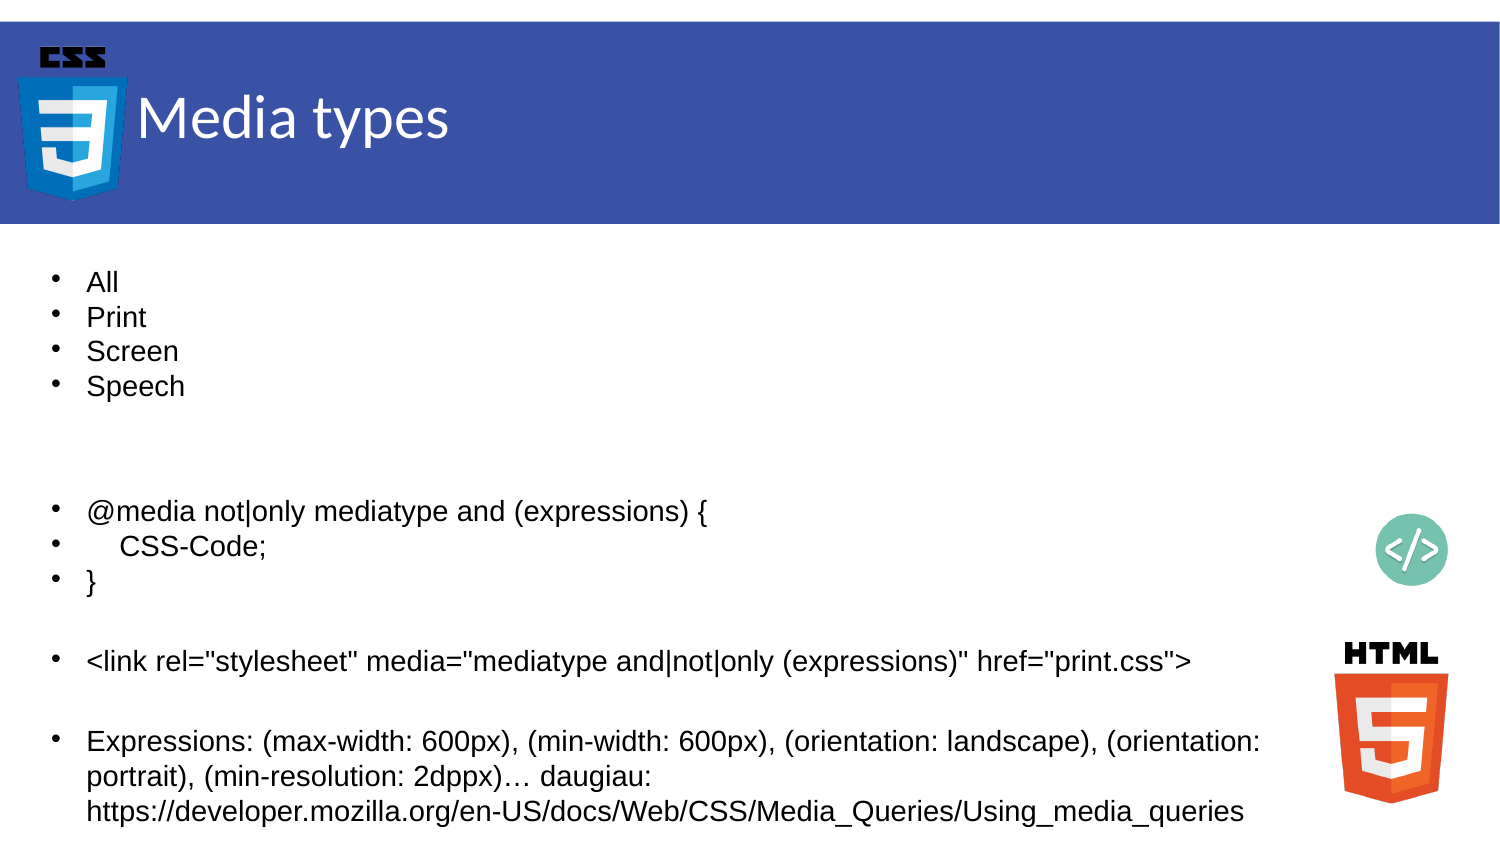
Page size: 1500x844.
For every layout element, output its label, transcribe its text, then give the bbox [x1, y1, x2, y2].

text_box Media types [128, 72, 1500, 167]
picture [1334, 641, 1449, 804]
picture [1358, 496, 1465, 603]
picture [17, 46, 128, 201]
text_box All Print Screen Speech @media not|only mediatype and (expressions) { CSS-Code; } <link rel="stylesheet" media="mediatype and|not|only (expressions)" href="print.css"> Expressions: (max-width: 600px), (min-width: 600px), (orientation: landscape), (orientation: portrait), (min-resolution: 2dppx)… daugiau: https://developer.mozilla.org/en-US/docs/Web/CSS/Media_Queries/Using_media_queries [36, 247, 1389, 789]
